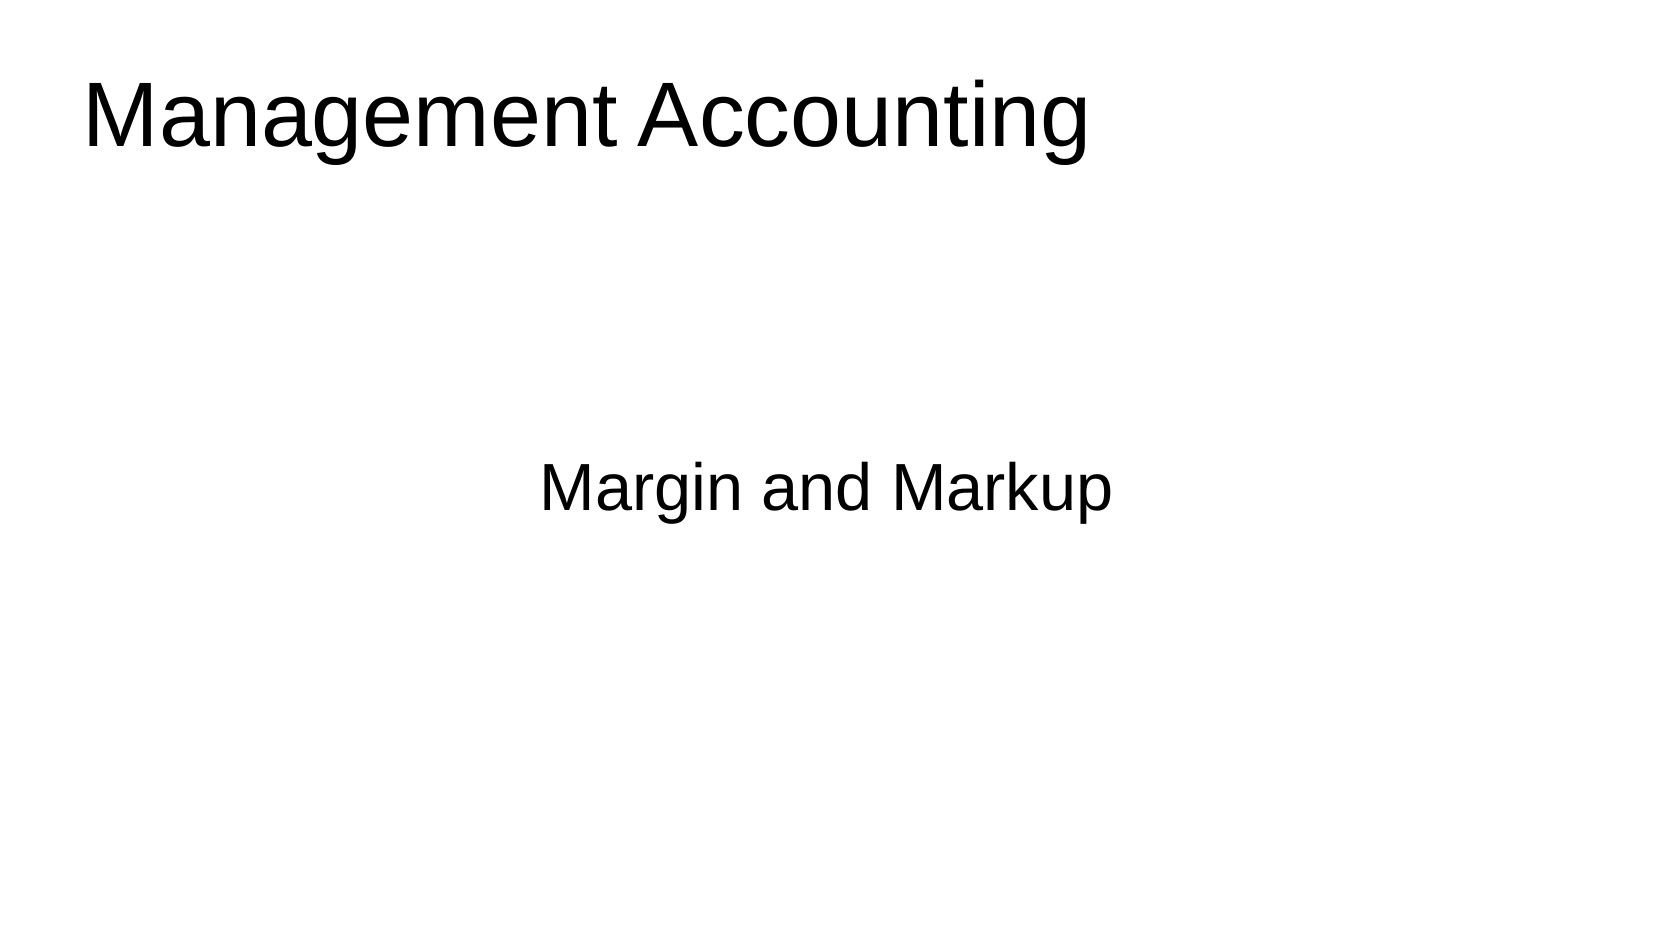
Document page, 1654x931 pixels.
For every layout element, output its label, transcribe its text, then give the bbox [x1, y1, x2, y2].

subtitle Margin and Markup [82, 217, 1571, 758]
title Management Accounting [82, 37, 1571, 193]
